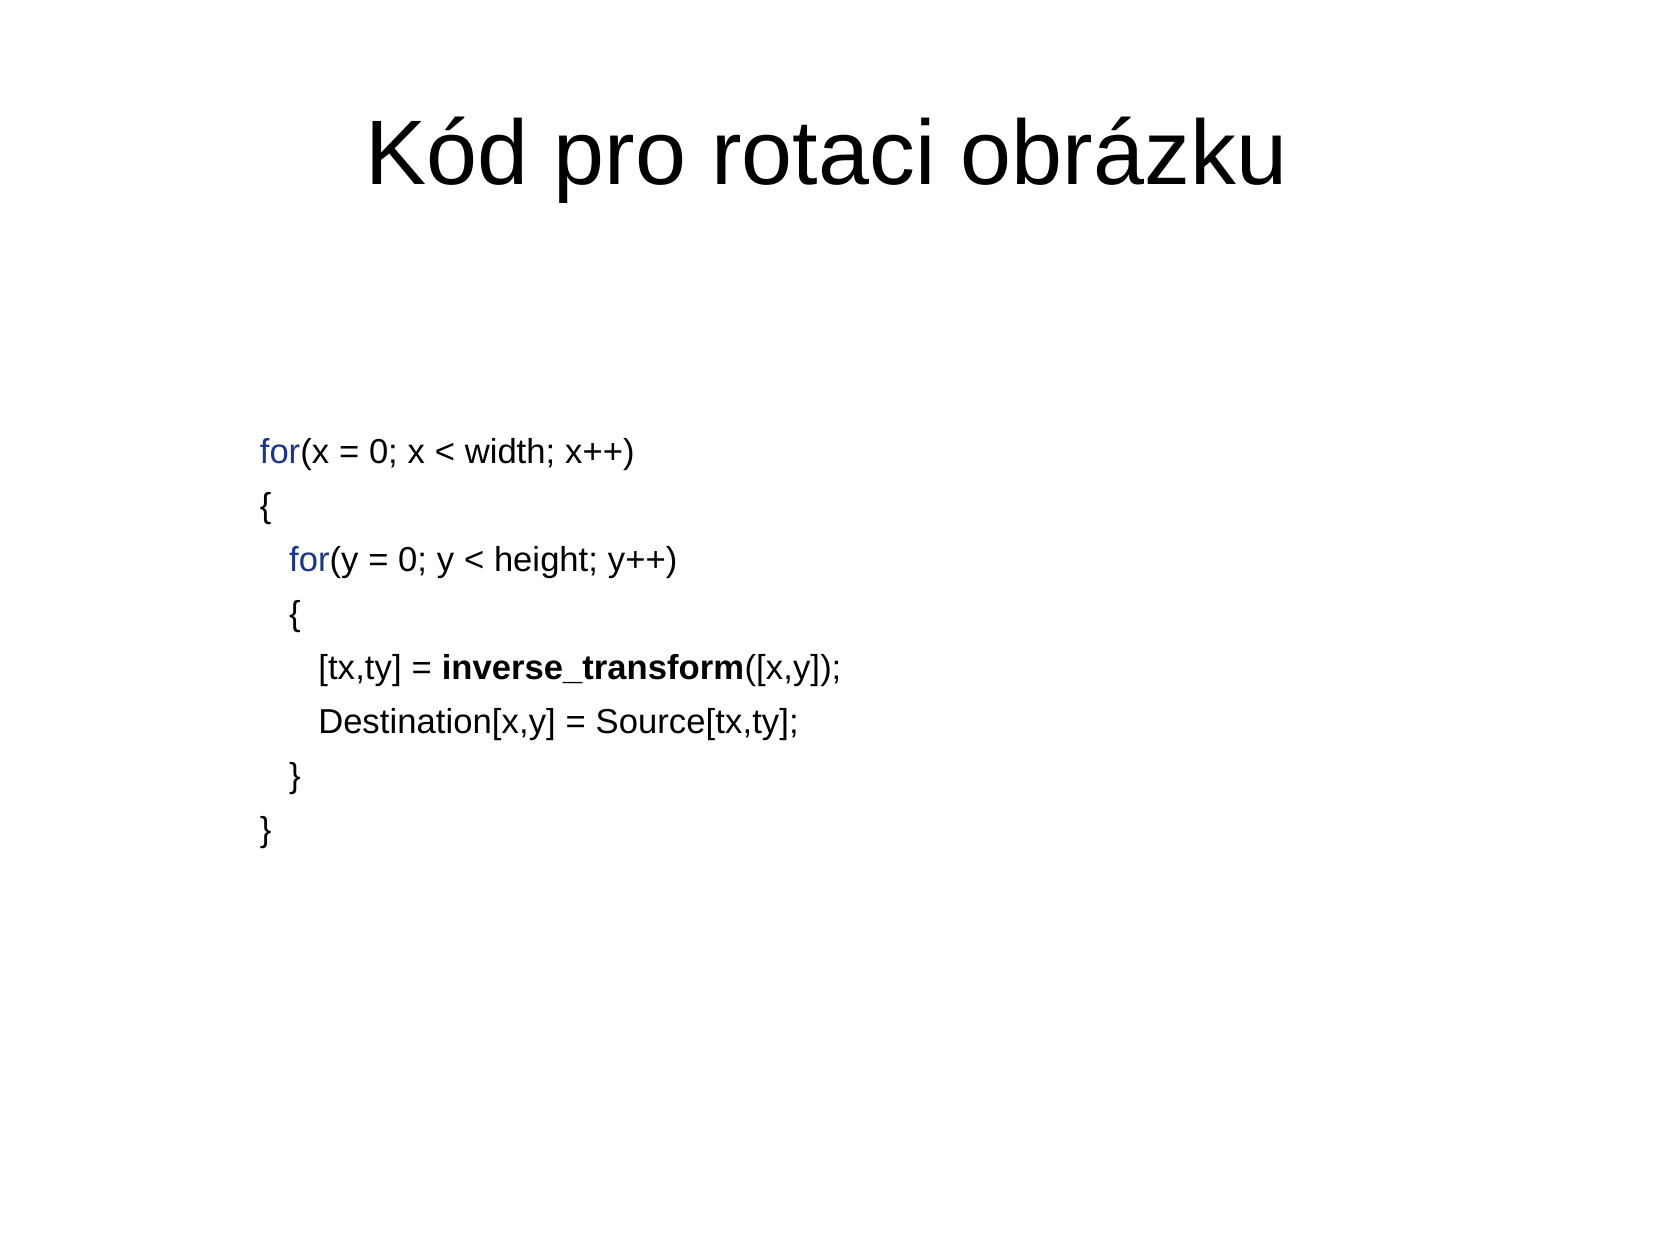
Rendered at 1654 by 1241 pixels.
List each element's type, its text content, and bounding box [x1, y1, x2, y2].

list for(x = 0; x < width; x++) { for(y = 0; y < height; y++) { [tx,ty] = inverse_transform([x,y]); Destination[x,y] = Source[tx,ty]; } } [259, 431, 1394, 851]
title Kód pro rotaci obrázku [82, 49, 1571, 257]
